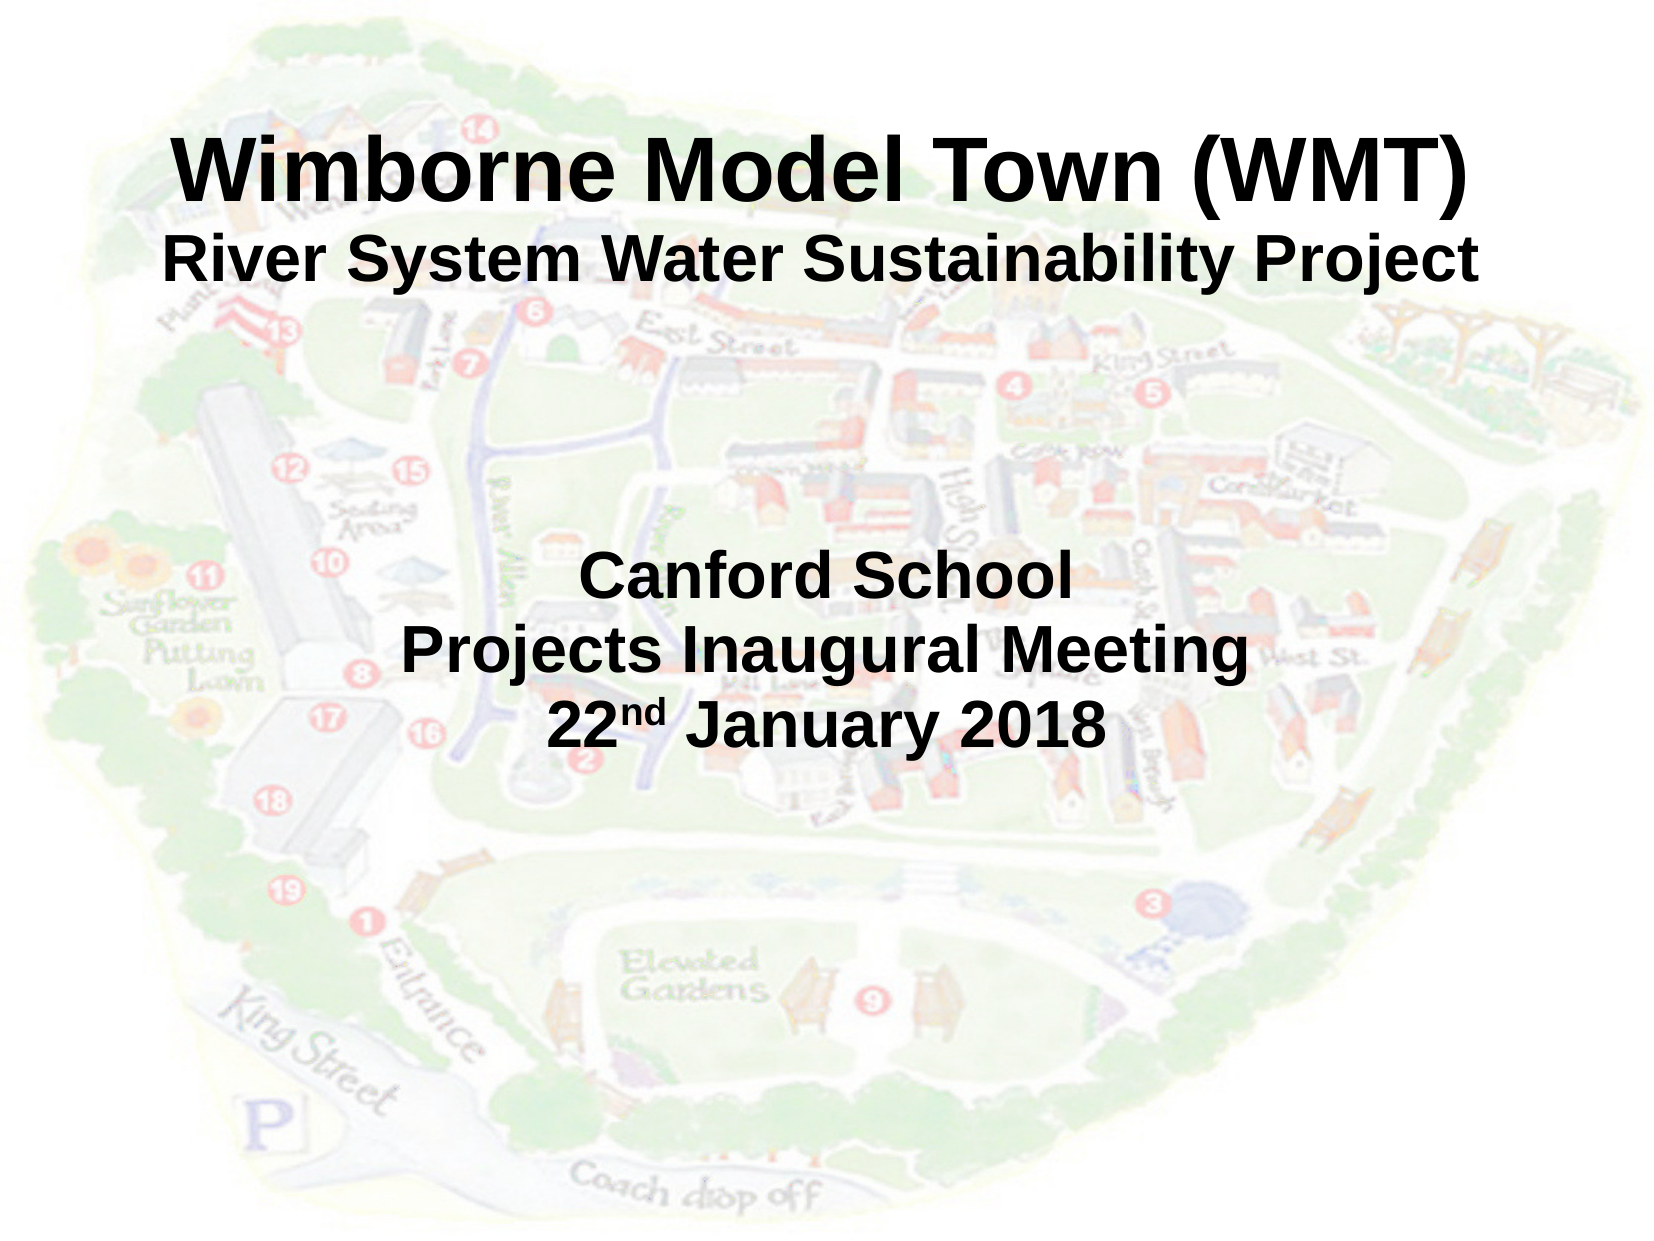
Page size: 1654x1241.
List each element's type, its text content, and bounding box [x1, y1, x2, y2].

picture [0, 0, 1654, 1241]
subtitle Canford School Projects Inaugural Meeting 22nd January 2018 [82, 290, 1571, 1010]
title Wimborne Model Town (WMT) River System Water Sustainability Project [76, 59, 1565, 355]
